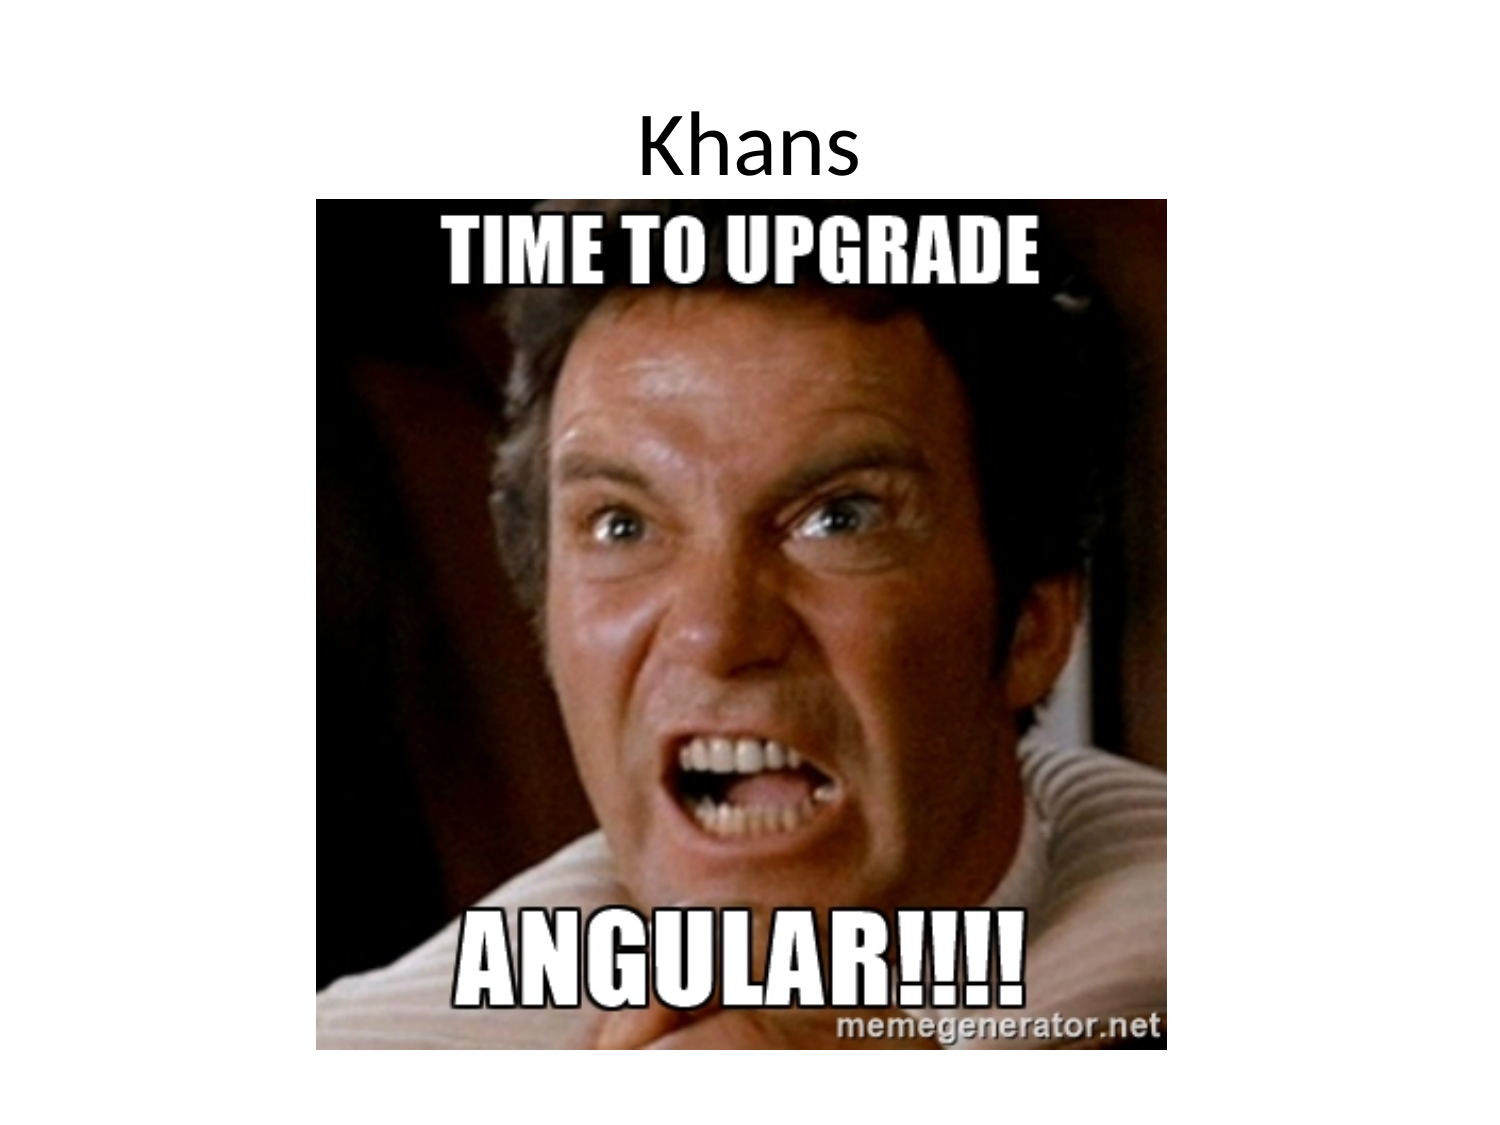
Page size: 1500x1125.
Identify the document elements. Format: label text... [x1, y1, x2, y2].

picture [316, 199, 1167, 1050]
title Khans [75, 45, 1426, 233]
